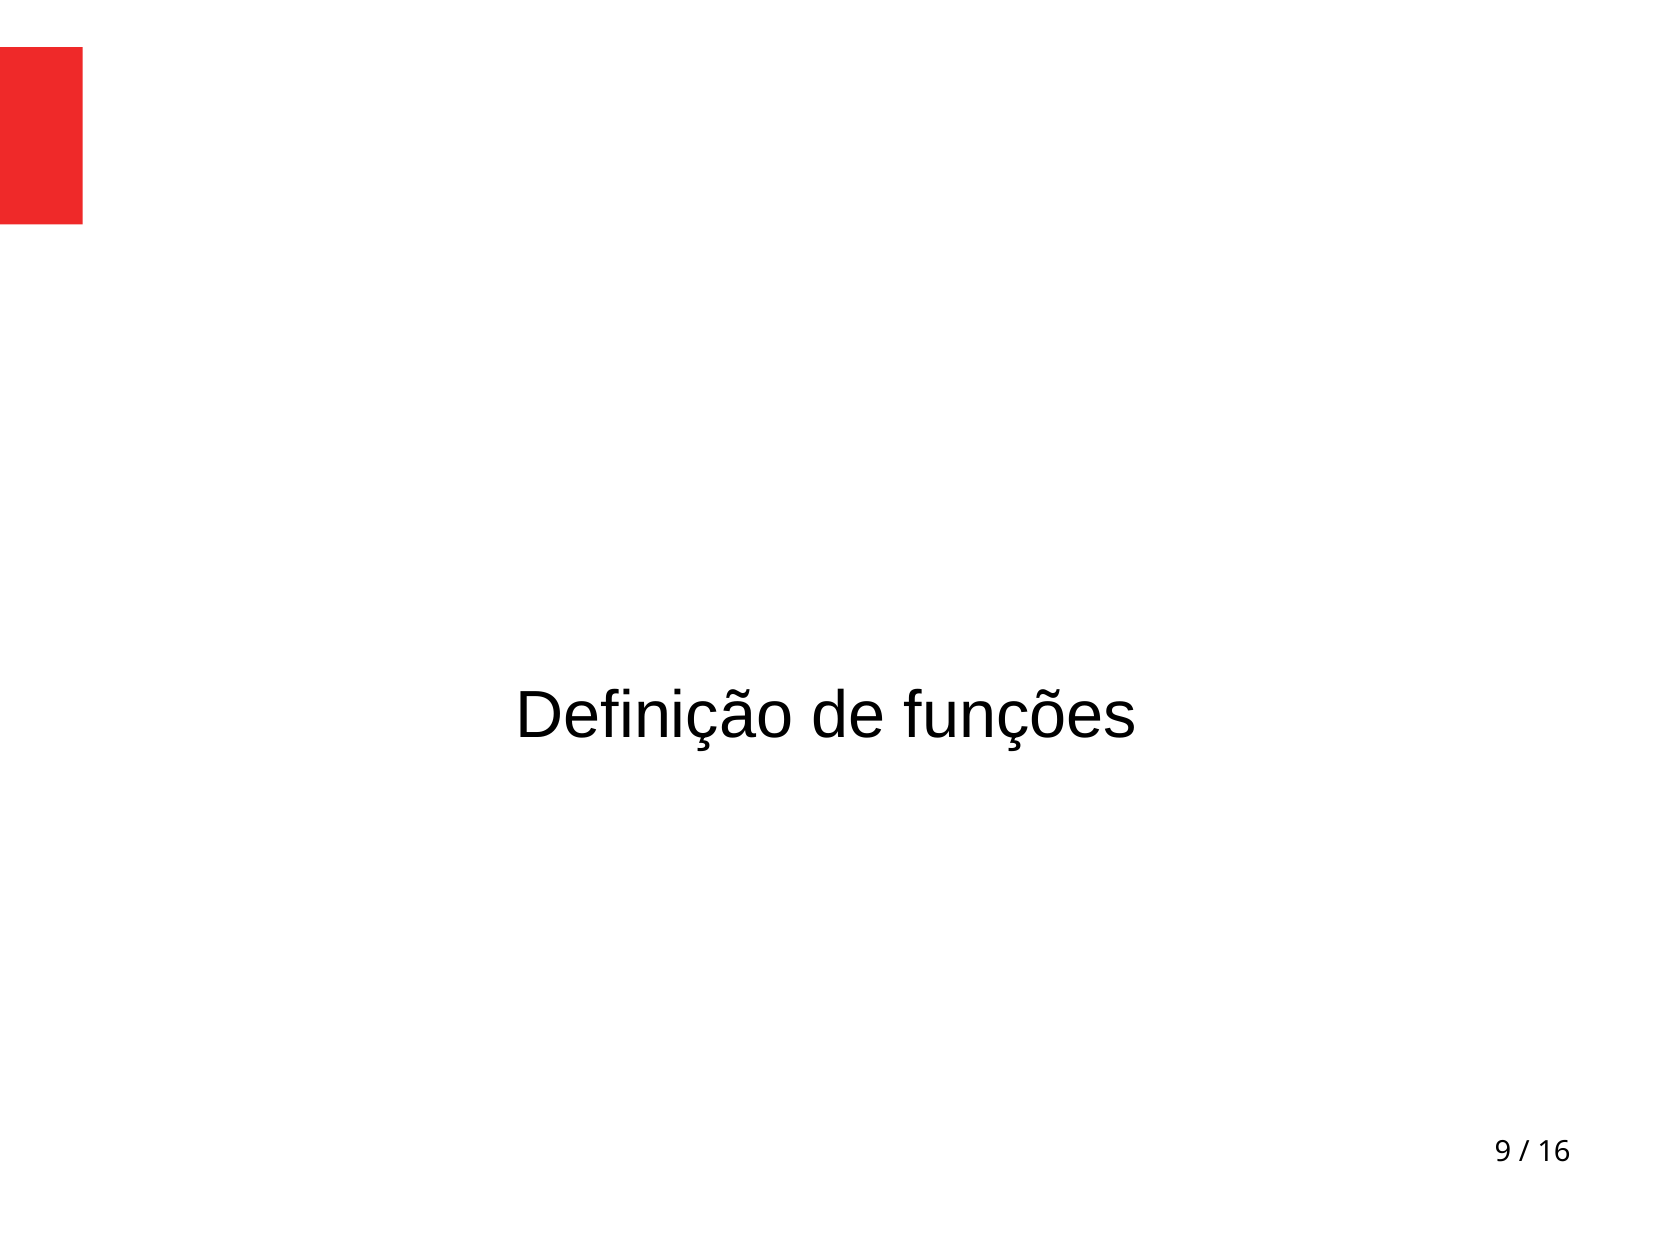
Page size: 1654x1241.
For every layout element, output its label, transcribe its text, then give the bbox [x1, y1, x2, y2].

subtitle Definição de funções [118, 354, 1536, 1074]
